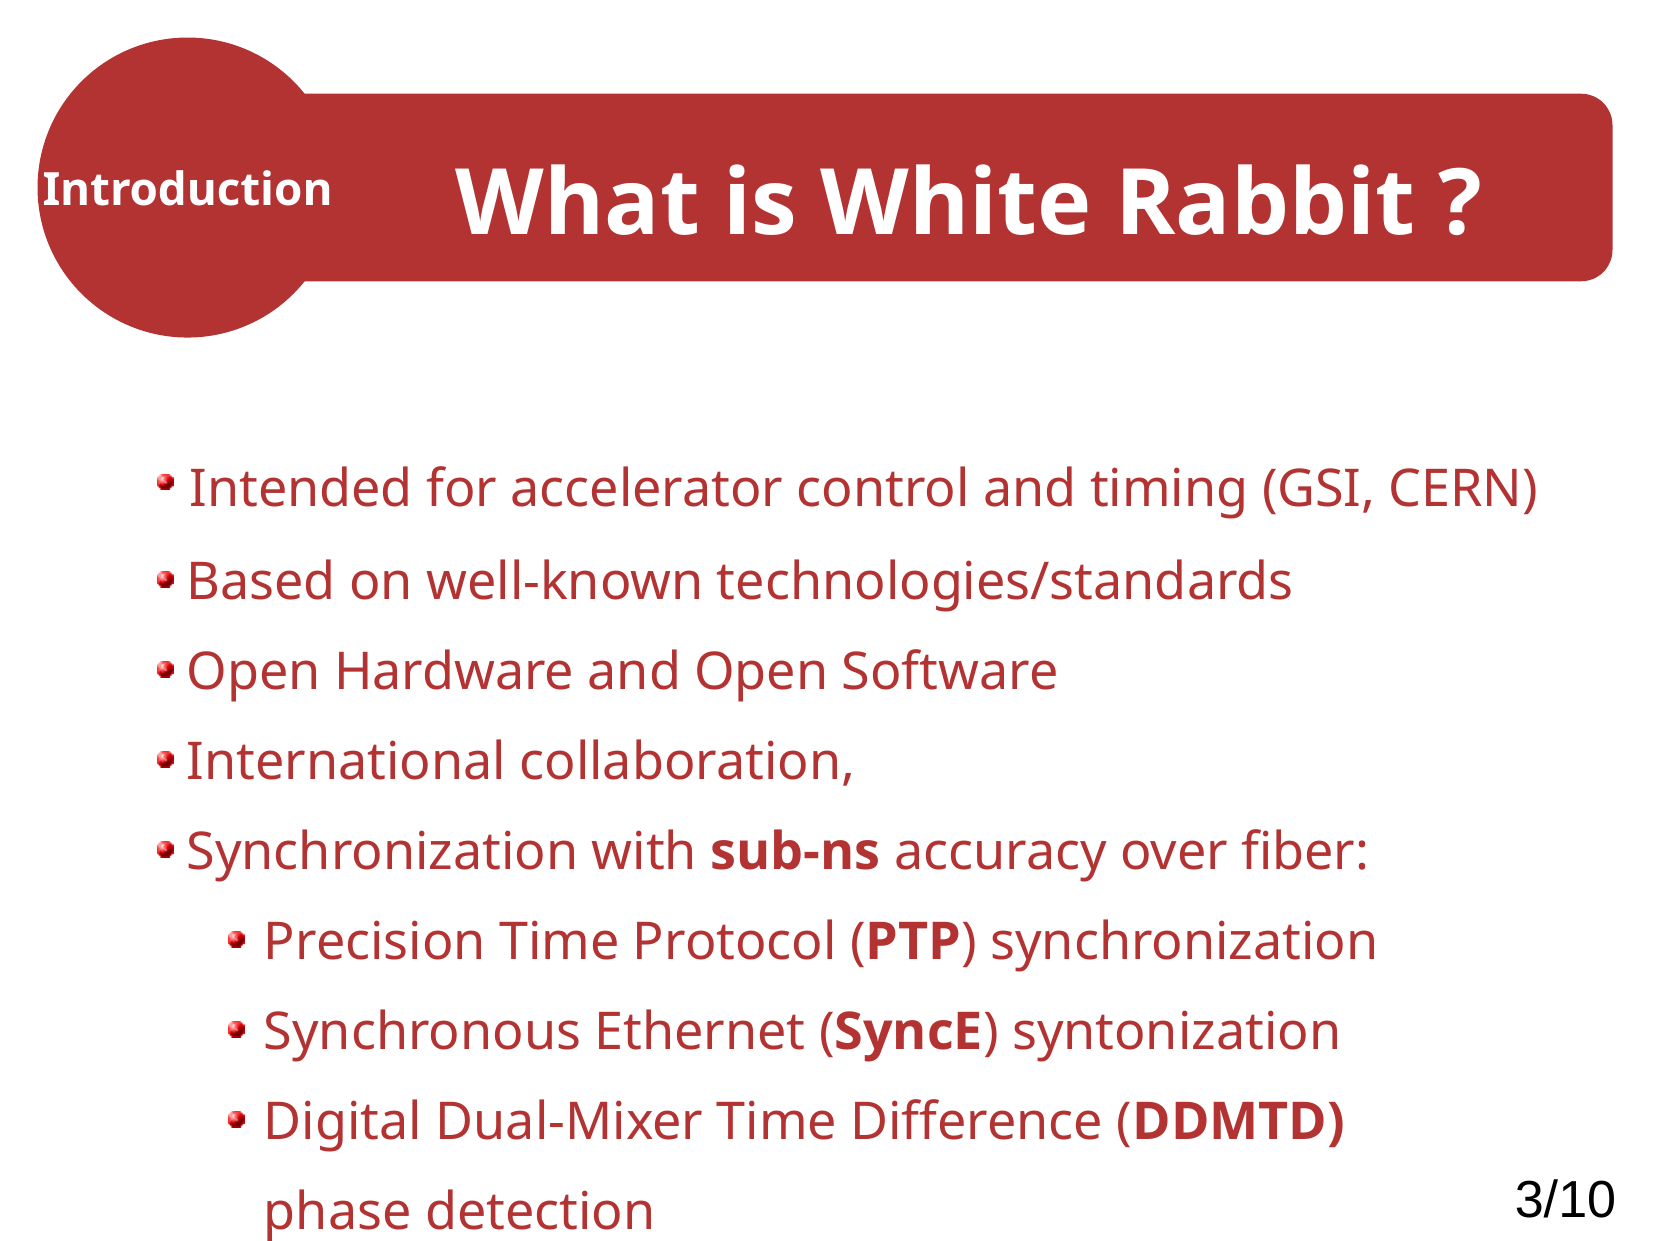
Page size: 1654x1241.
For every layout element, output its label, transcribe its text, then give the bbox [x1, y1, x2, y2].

text_box What is White Rabbit ? [441, 128, 1452, 247]
text_box Introduction [37, 37, 338, 331]
text_box 3/10 [1500, 1162, 1654, 1241]
text_box [305, 93, 1613, 282]
text_box Intended for accelerator control and timing (GSI, CERN) Based on well-known technologies/standards Open Hardware and Open Software International collaboration, Synchronization with sub-ns accuracy over fiber: Precision Time Protocol (PTP) synchronization Synchronous Ethernet (SyncE) syntonization Digital Dual-Mixer Time Difference (DDMTD) phase detection [142, 262, 1568, 1241]
